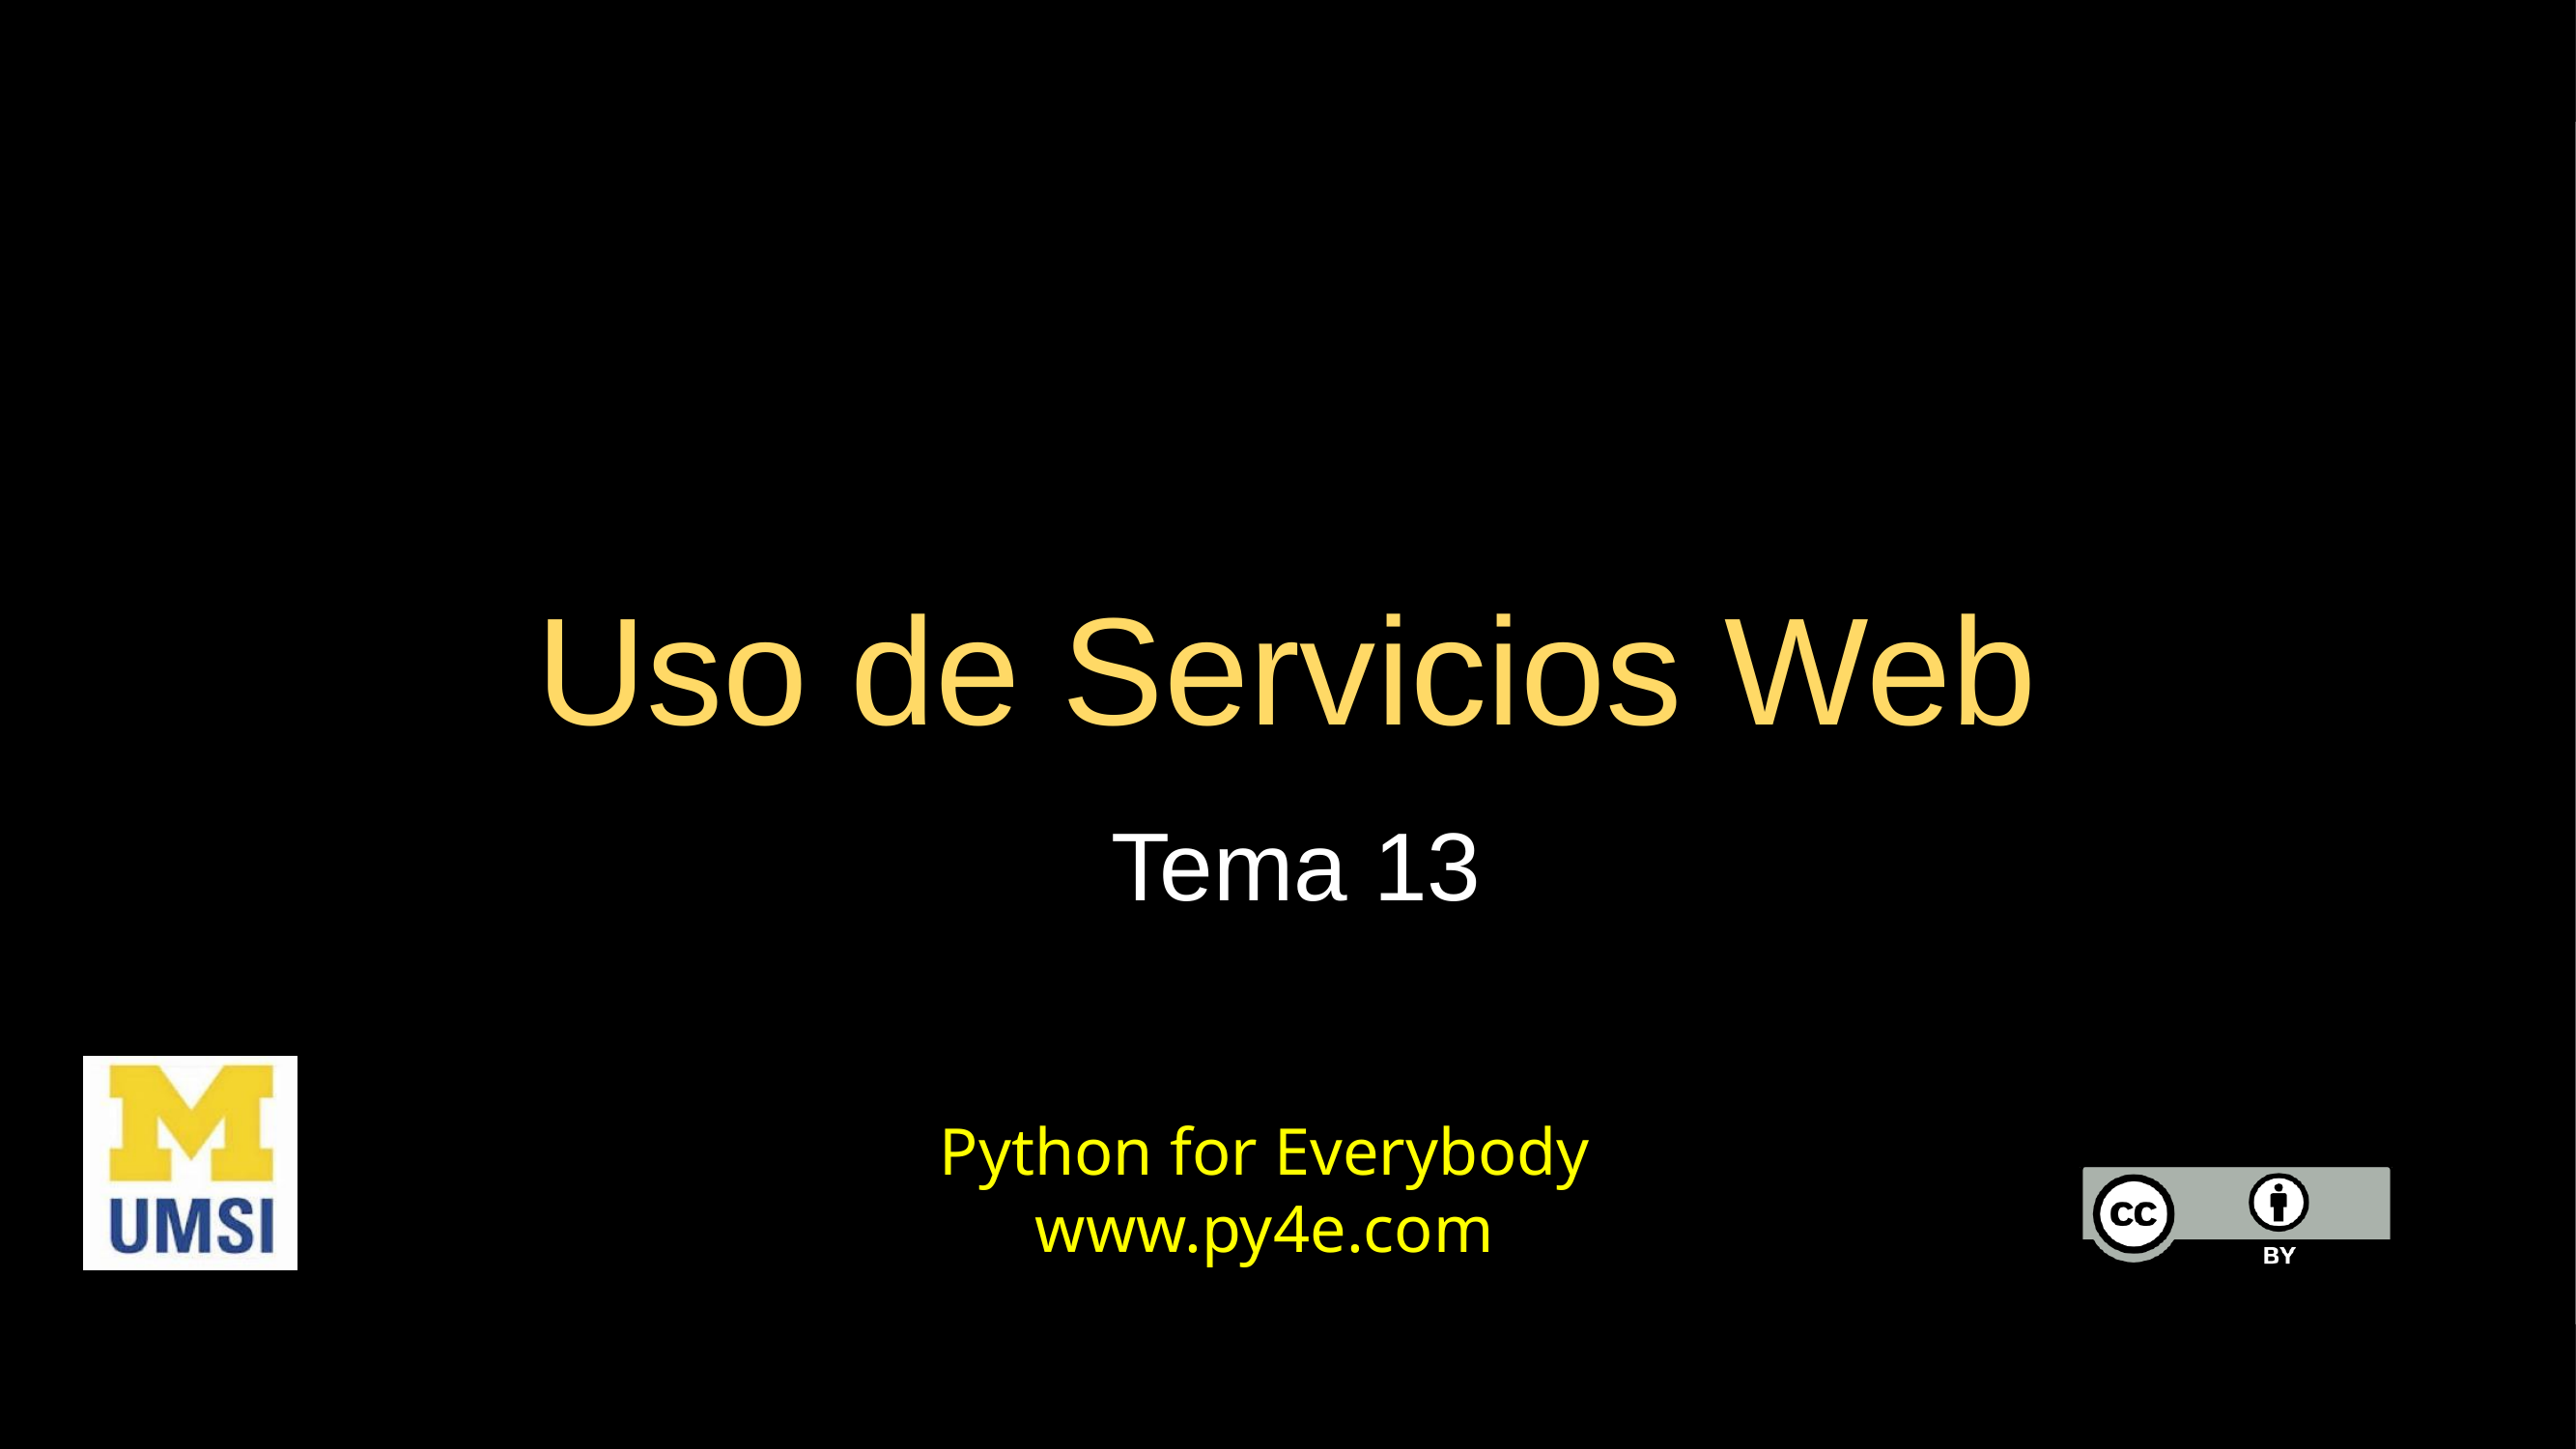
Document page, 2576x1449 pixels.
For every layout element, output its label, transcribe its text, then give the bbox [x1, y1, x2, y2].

title Uso de Servicios Web [183, 199, 2391, 762]
picture [83, 1056, 297, 1270]
picture [2080, 1164, 2392, 1270]
text_box Python for Everybody www.py4e.com [473, 1107, 2056, 1268]
list Tema 13 [192, 798, 2400, 1046]
